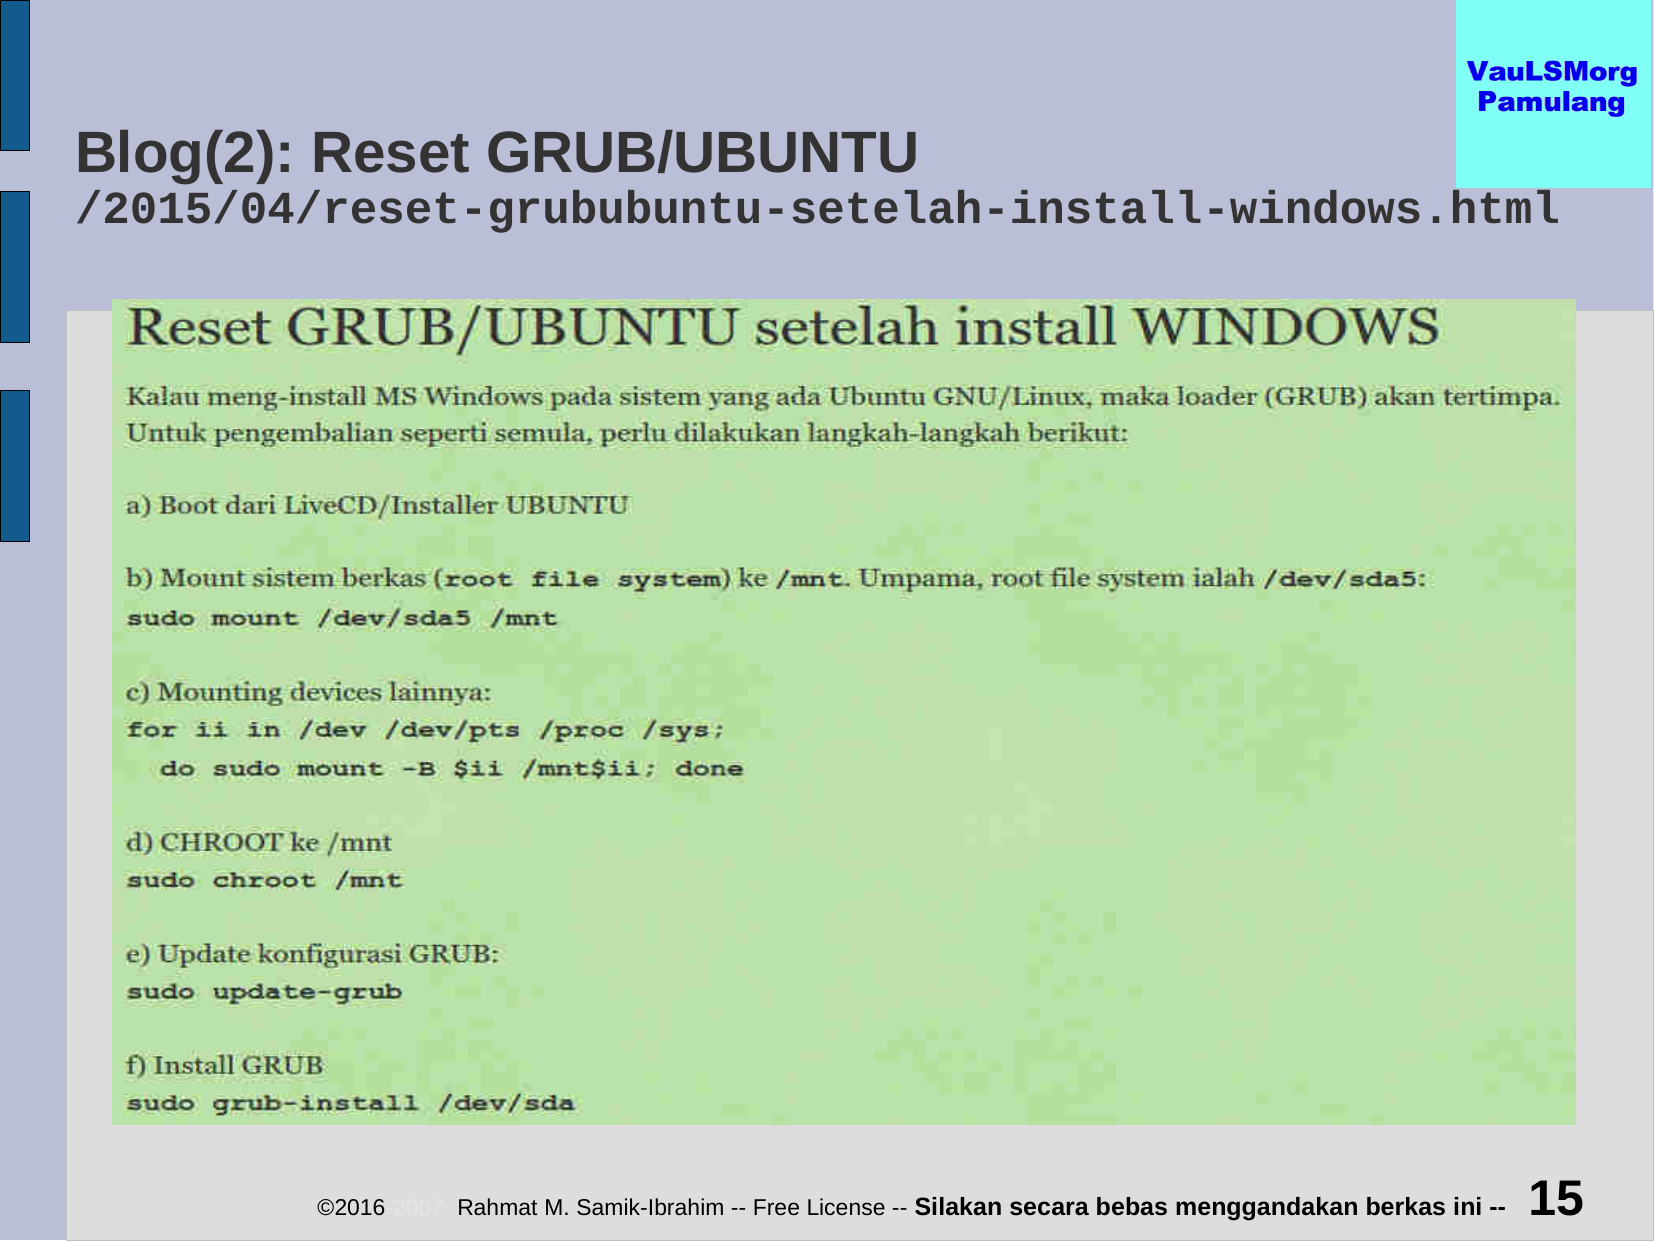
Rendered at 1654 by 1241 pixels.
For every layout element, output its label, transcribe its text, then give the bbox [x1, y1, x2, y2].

picture [1456, 0, 1651, 188]
picture [112, 299, 1576, 1126]
title Blog(2): Reset GRUB/UBUNTU /2015/04/reset-grububuntu-setelah-install-windows.html [75, 75, 1613, 283]
